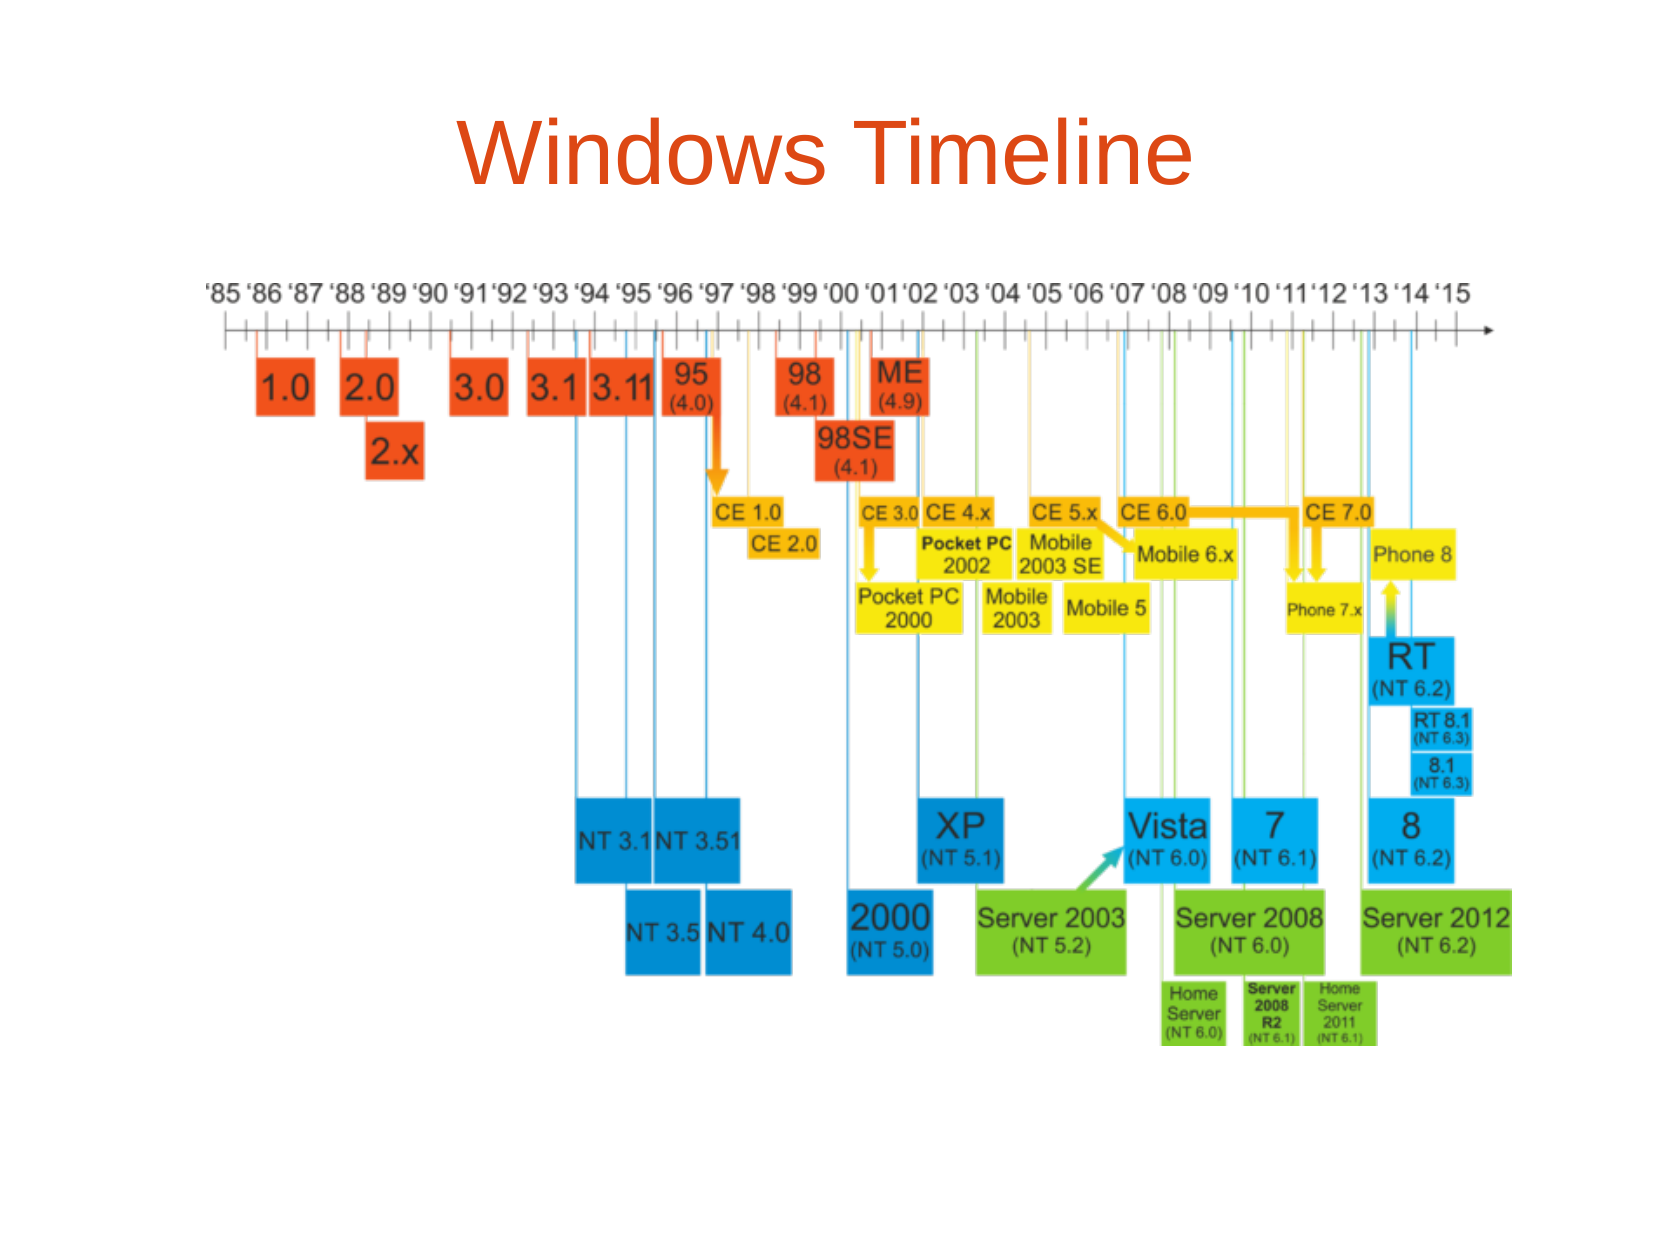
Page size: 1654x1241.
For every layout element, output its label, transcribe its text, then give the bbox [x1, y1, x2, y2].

title Windows Timeline [82, 49, 1571, 257]
picture [206, 283, 1512, 1046]
